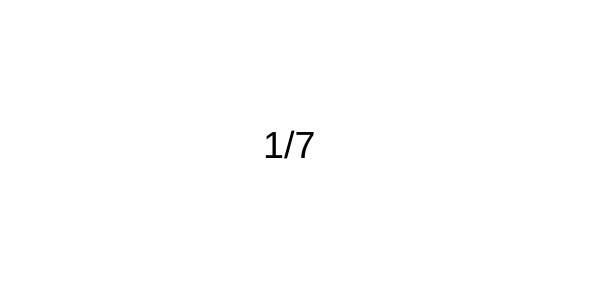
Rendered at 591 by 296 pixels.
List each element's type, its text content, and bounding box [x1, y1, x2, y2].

subtitle 1/7 [23, 0, 556, 292]
